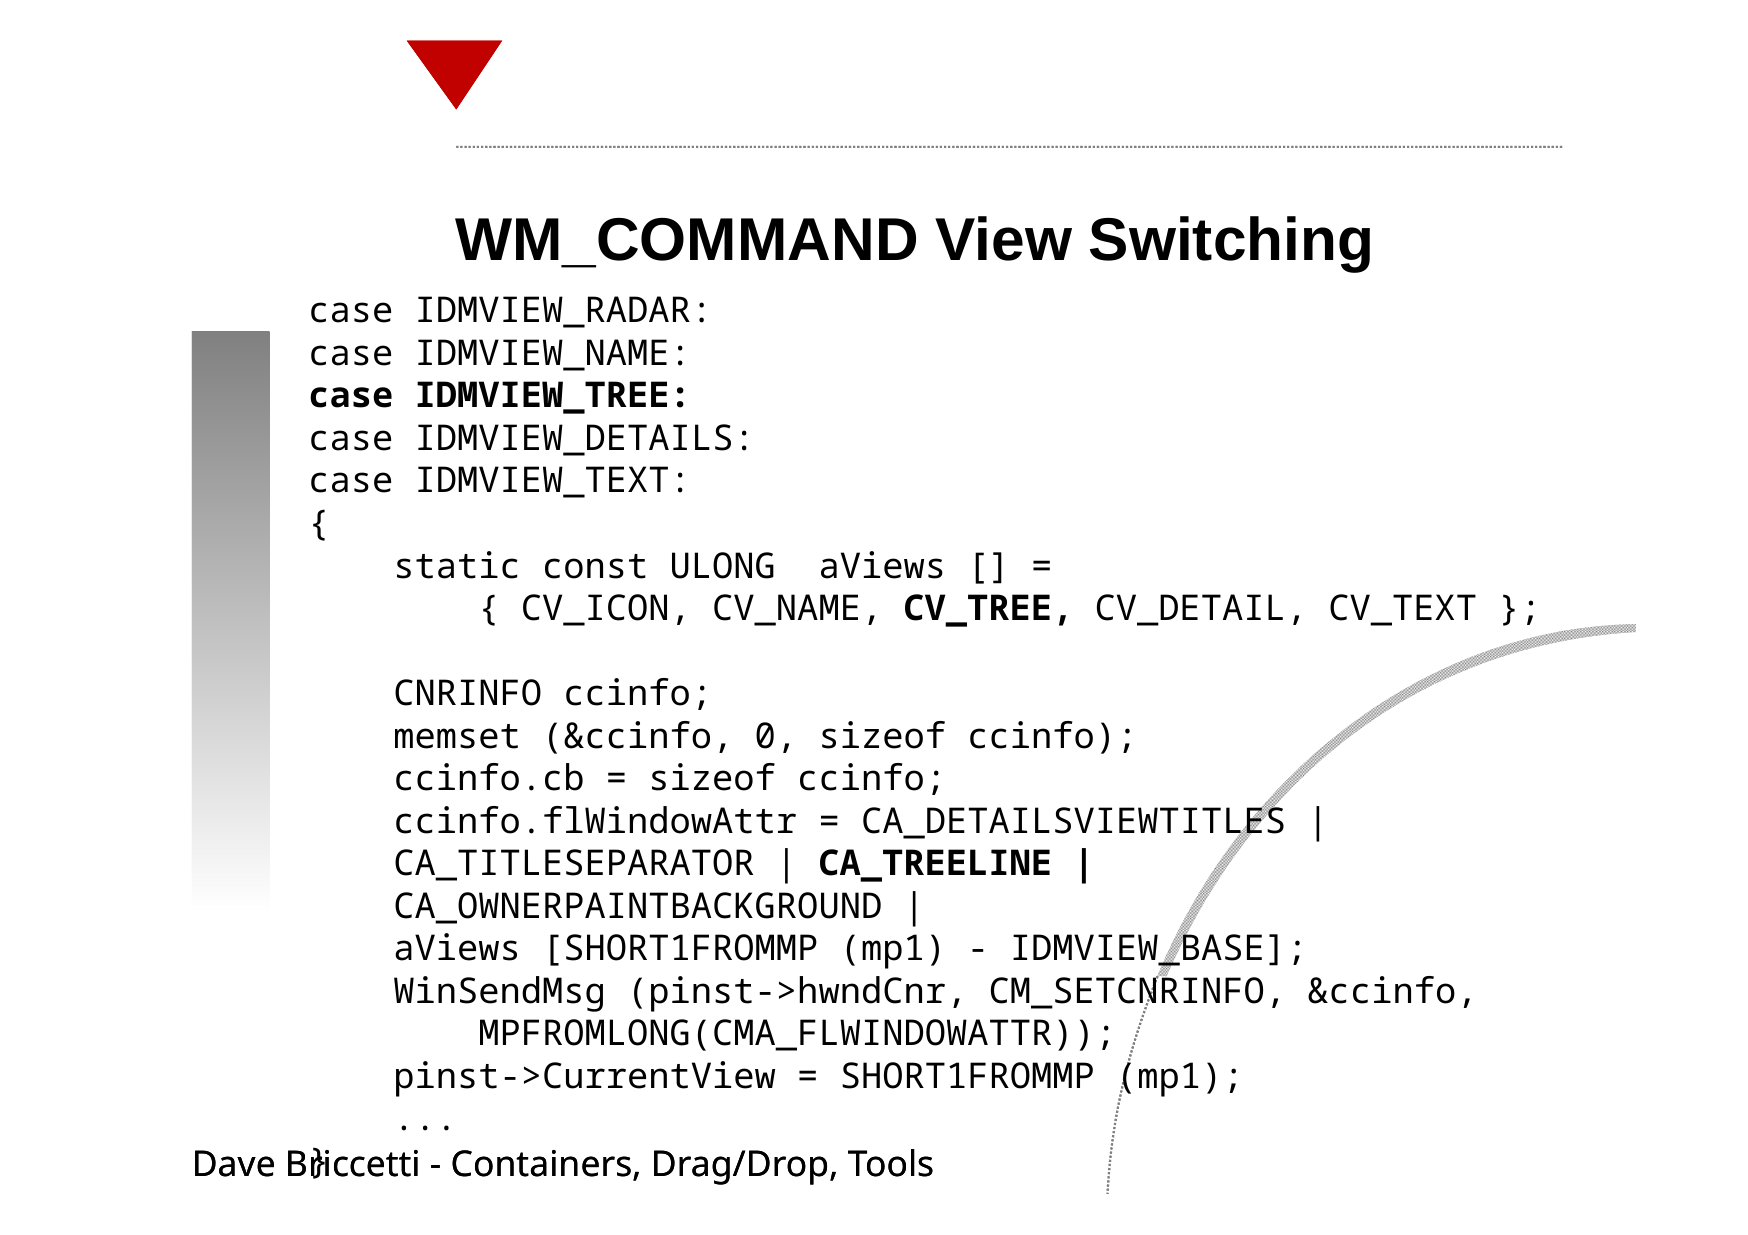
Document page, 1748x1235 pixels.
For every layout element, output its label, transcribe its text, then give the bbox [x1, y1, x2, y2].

text_box [1580, 624, 1636, 638]
text_box Dave Briccetti - Containers, Drag/Drop, Tools [191, 1141, 308, 1210]
text_box WM_COMMAND View Switching [455, 196, 1568, 277]
text_box [406, 40, 503, 110]
text_box case IDMVIEW_RADAR: case IDMVIEW_NAME: case IDMVIEW_TREE: case IDMVIEW_DETAILS: case IDMVIEW_TEXT: { static const ULONG aViews [] = { CV_ICON, CV_NAME, CV_TREE, CV_DETAIL, CV_TEXT }; CNRINFO ccinfo; memset (&ccinfo, 0, sizeof ccinfo); ccinfo.cb = sizeof ccinfo; ccinfo.flWindowAttr = CA_DETAILSVIEWTITLES | CA_TITLESEPARATOR | CA_TREELINE | CA_OWNERPAINTBACKGROUND | aViews [SHORT1FROMMP (mp1) - IDMVIEW_BASE]; WinSendMsg (pinst->hwndCnr, CM_SETCNRINFO, &ccinfo, MPFROMLONG(CMA_FLWINDOWATTR)); pinst->CurrentView = SHORT1FROMMP (mp1); ... } [308, 287, 1580, 1235]
text_box [192, 332, 269, 911]
